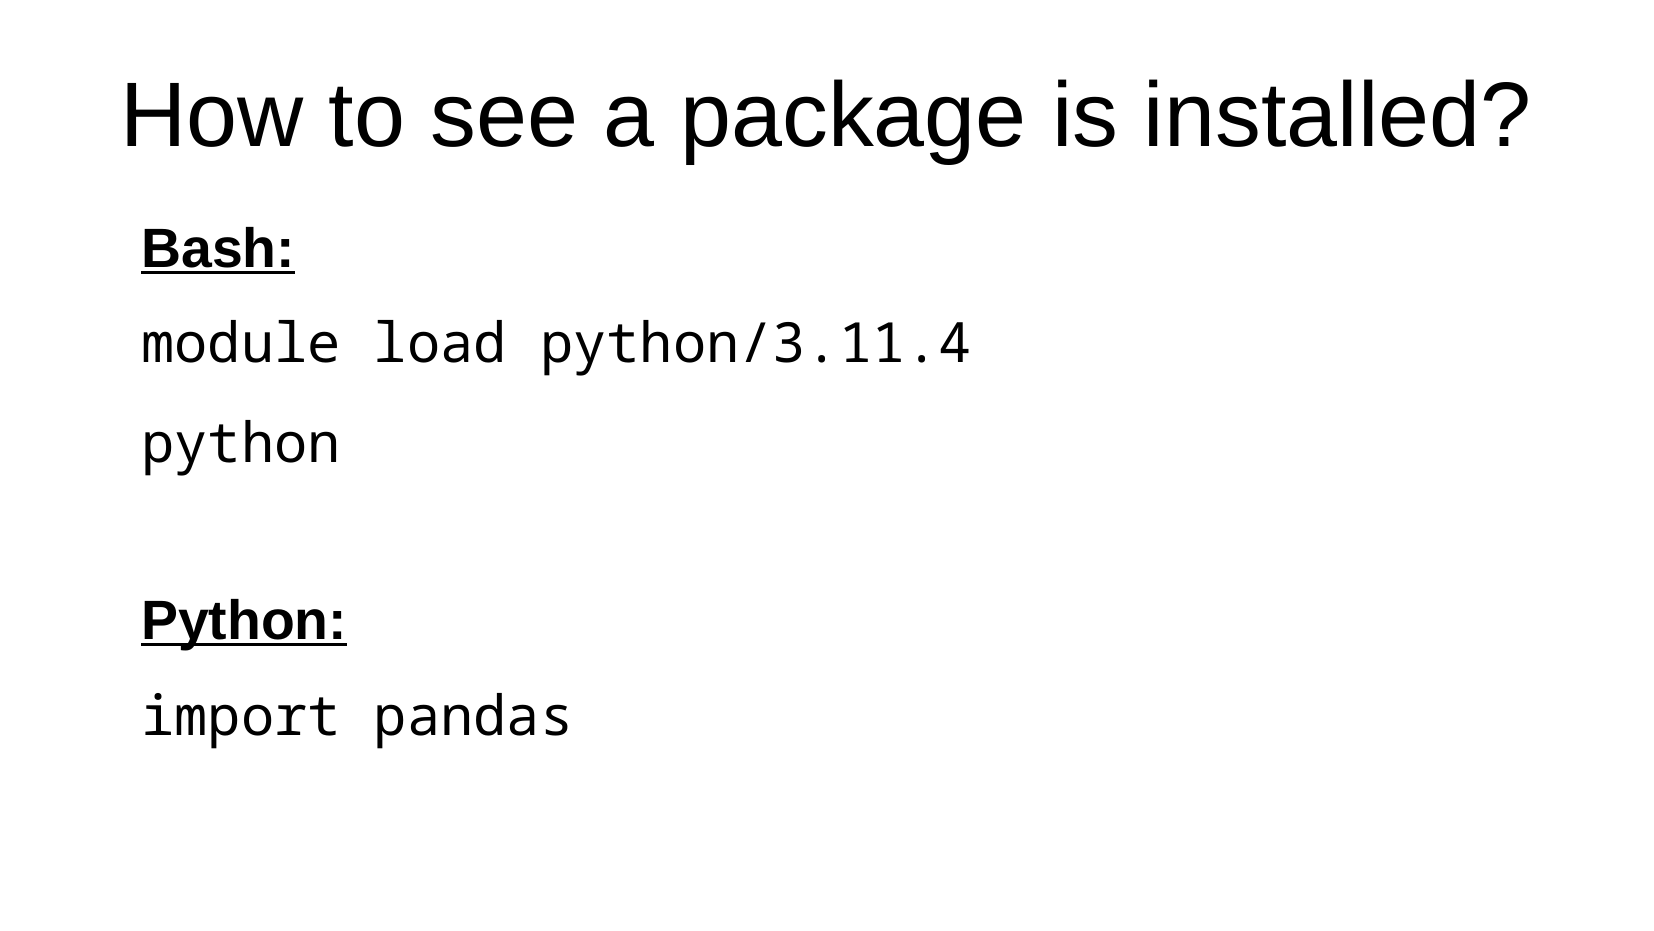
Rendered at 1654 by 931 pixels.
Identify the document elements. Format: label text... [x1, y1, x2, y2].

title How to see a package is installed? [82, 37, 1571, 193]
list Bash: module load python/3.11.4 python Python: import pandas [82, 217, 1571, 758]
